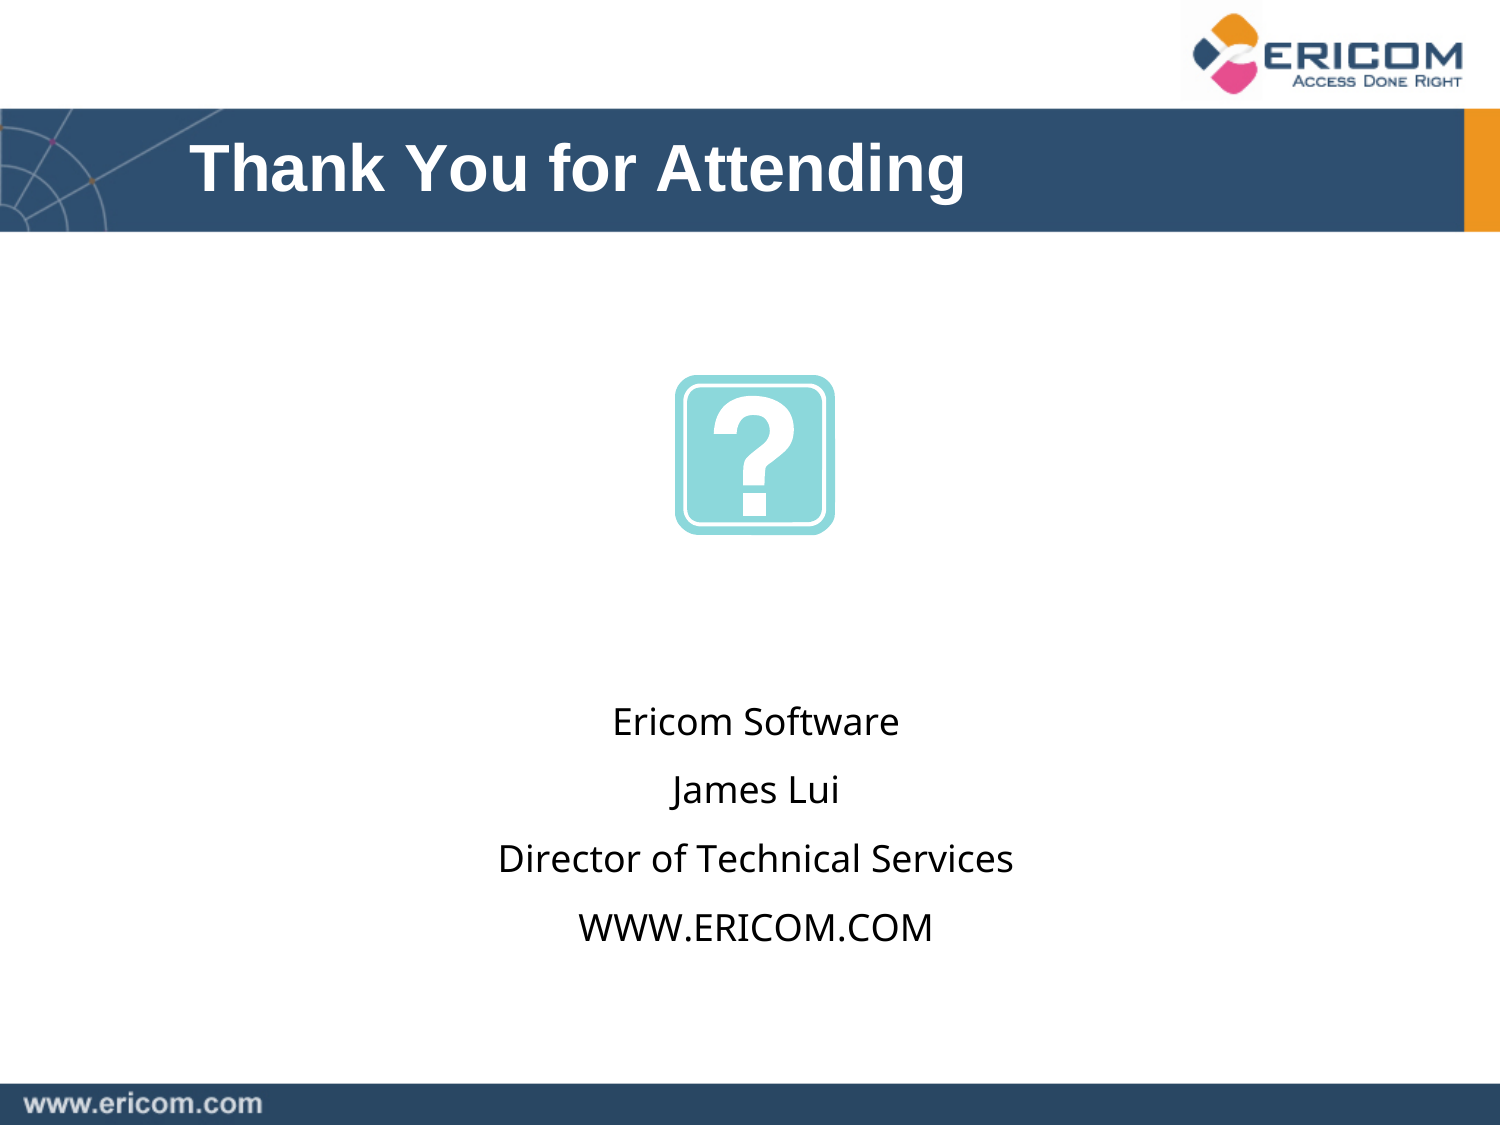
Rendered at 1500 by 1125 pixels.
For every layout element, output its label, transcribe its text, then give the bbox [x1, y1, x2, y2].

title Thank You for Attending [174, 74, 1438, 263]
picture [0, 0, 1500, 1125]
list Ericom Software James Lui Director of Technical Services WWW.ERICOM.COM [125, 299, 1388, 976]
